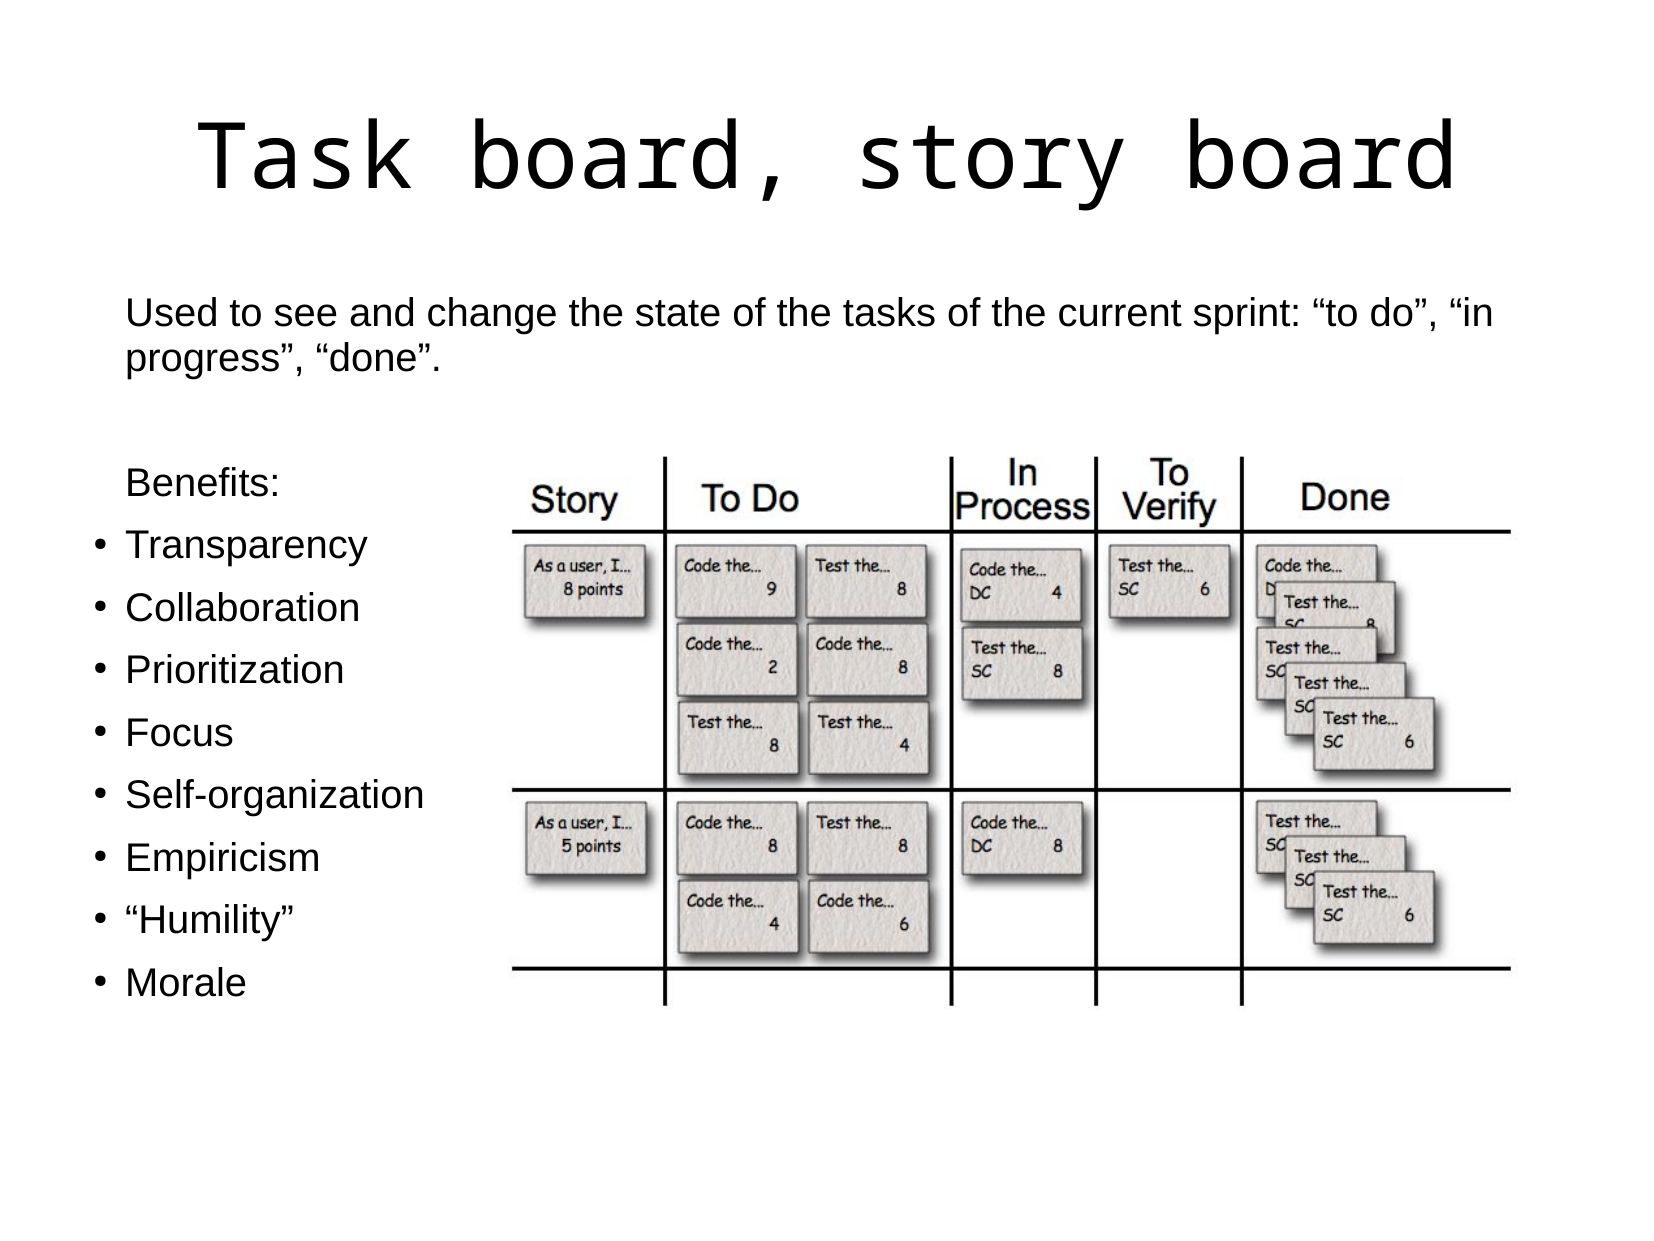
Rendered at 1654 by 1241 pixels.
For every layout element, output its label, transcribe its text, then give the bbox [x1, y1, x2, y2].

list Used to see and change the state of the tasks of the current sprint: “to do”, “in progress”, “done”. Benefits: Transparency Collaboration Prioritization Focus Self-organization Empiricism “Humility” Morale [82, 290, 1571, 1010]
picture [507, 436, 1524, 1019]
title Task board, story board [82, 49, 1571, 257]
